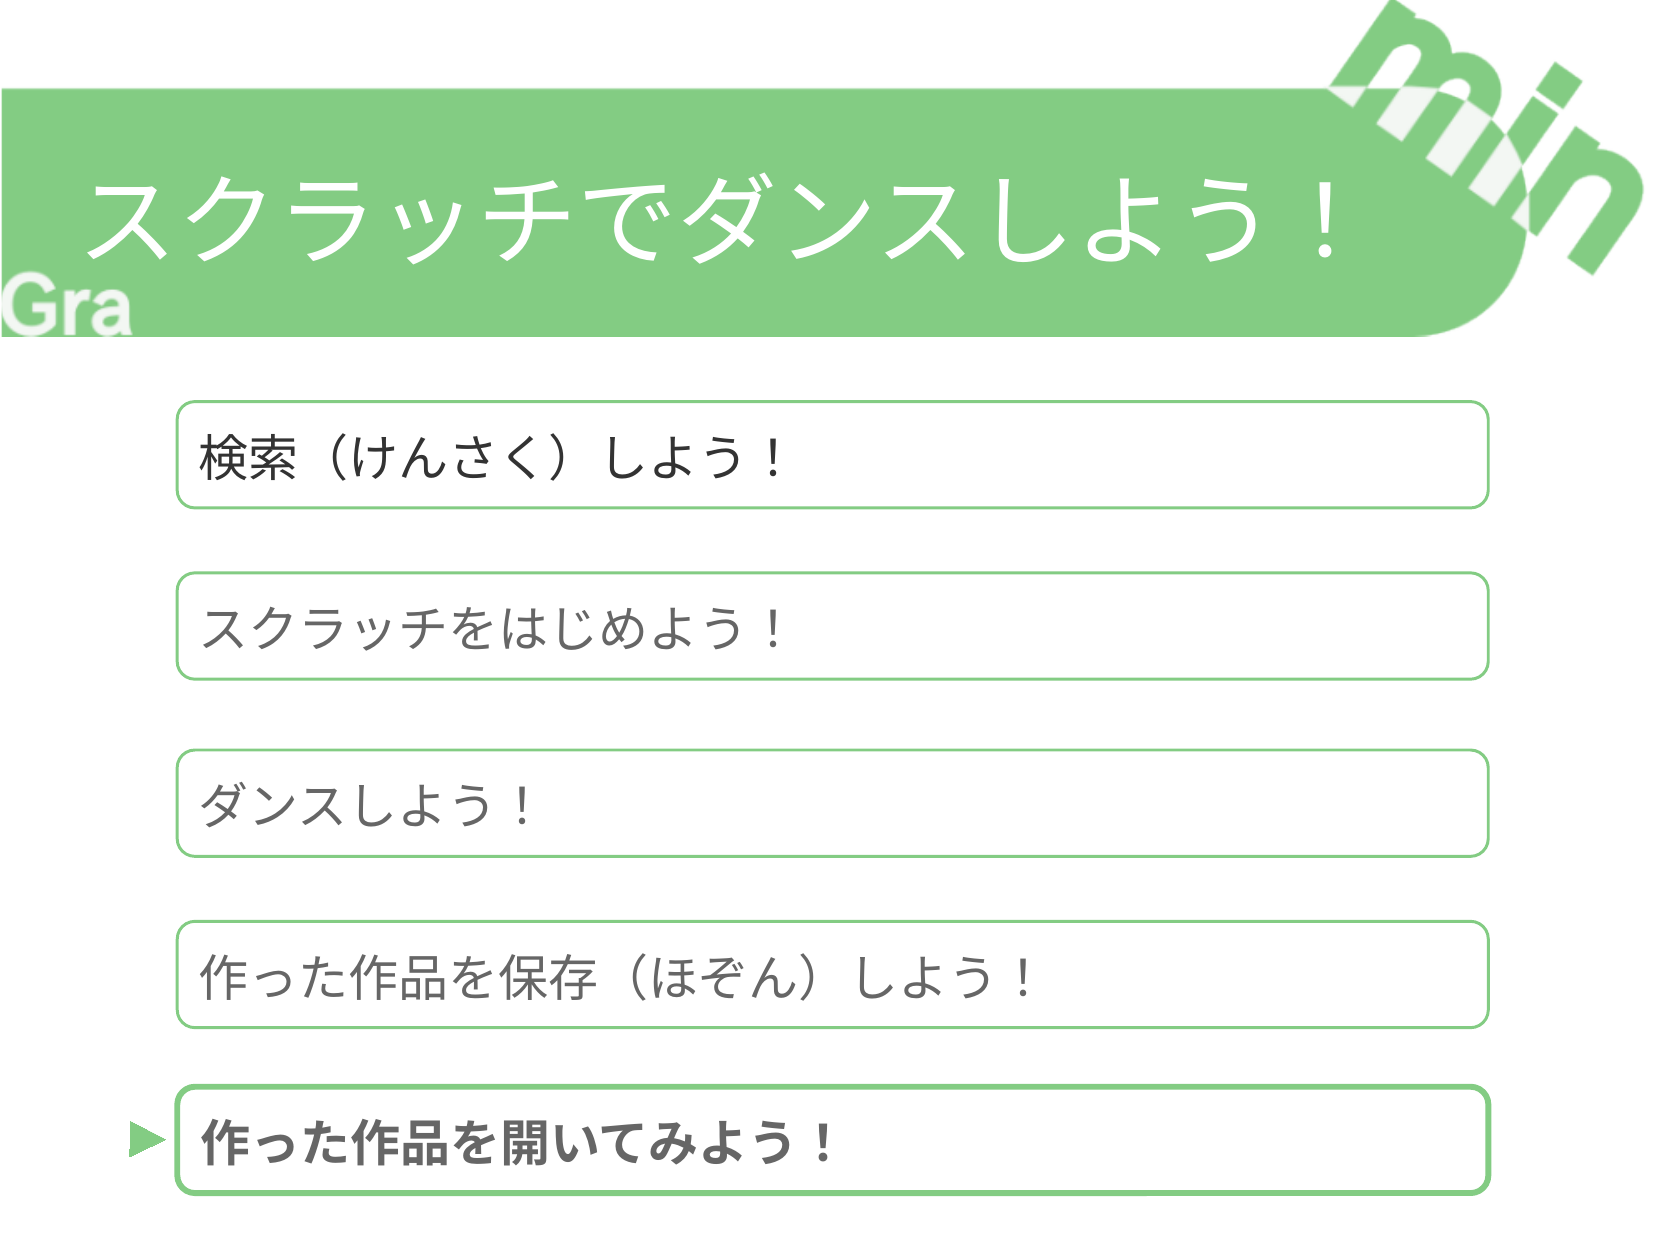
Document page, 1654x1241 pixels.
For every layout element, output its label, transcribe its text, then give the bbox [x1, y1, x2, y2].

picture [1, 0, 1654, 337]
text_box 検索（けんさく）しよう！ [177, 401, 1489, 508]
text_box [129, 1121, 166, 1157]
text_box 作った作品を開いてみよう！ [177, 1086, 1489, 1194]
text_box スクラッチをはじめよう！ [177, 572, 1489, 680]
text_box 作った作品を保存（ほぞん）しよう！ [177, 921, 1489, 1028]
text_box ダンスしよう！ [177, 750, 1489, 857]
title スクラッチでダンスしよう！ [5, 143, 1447, 284]
